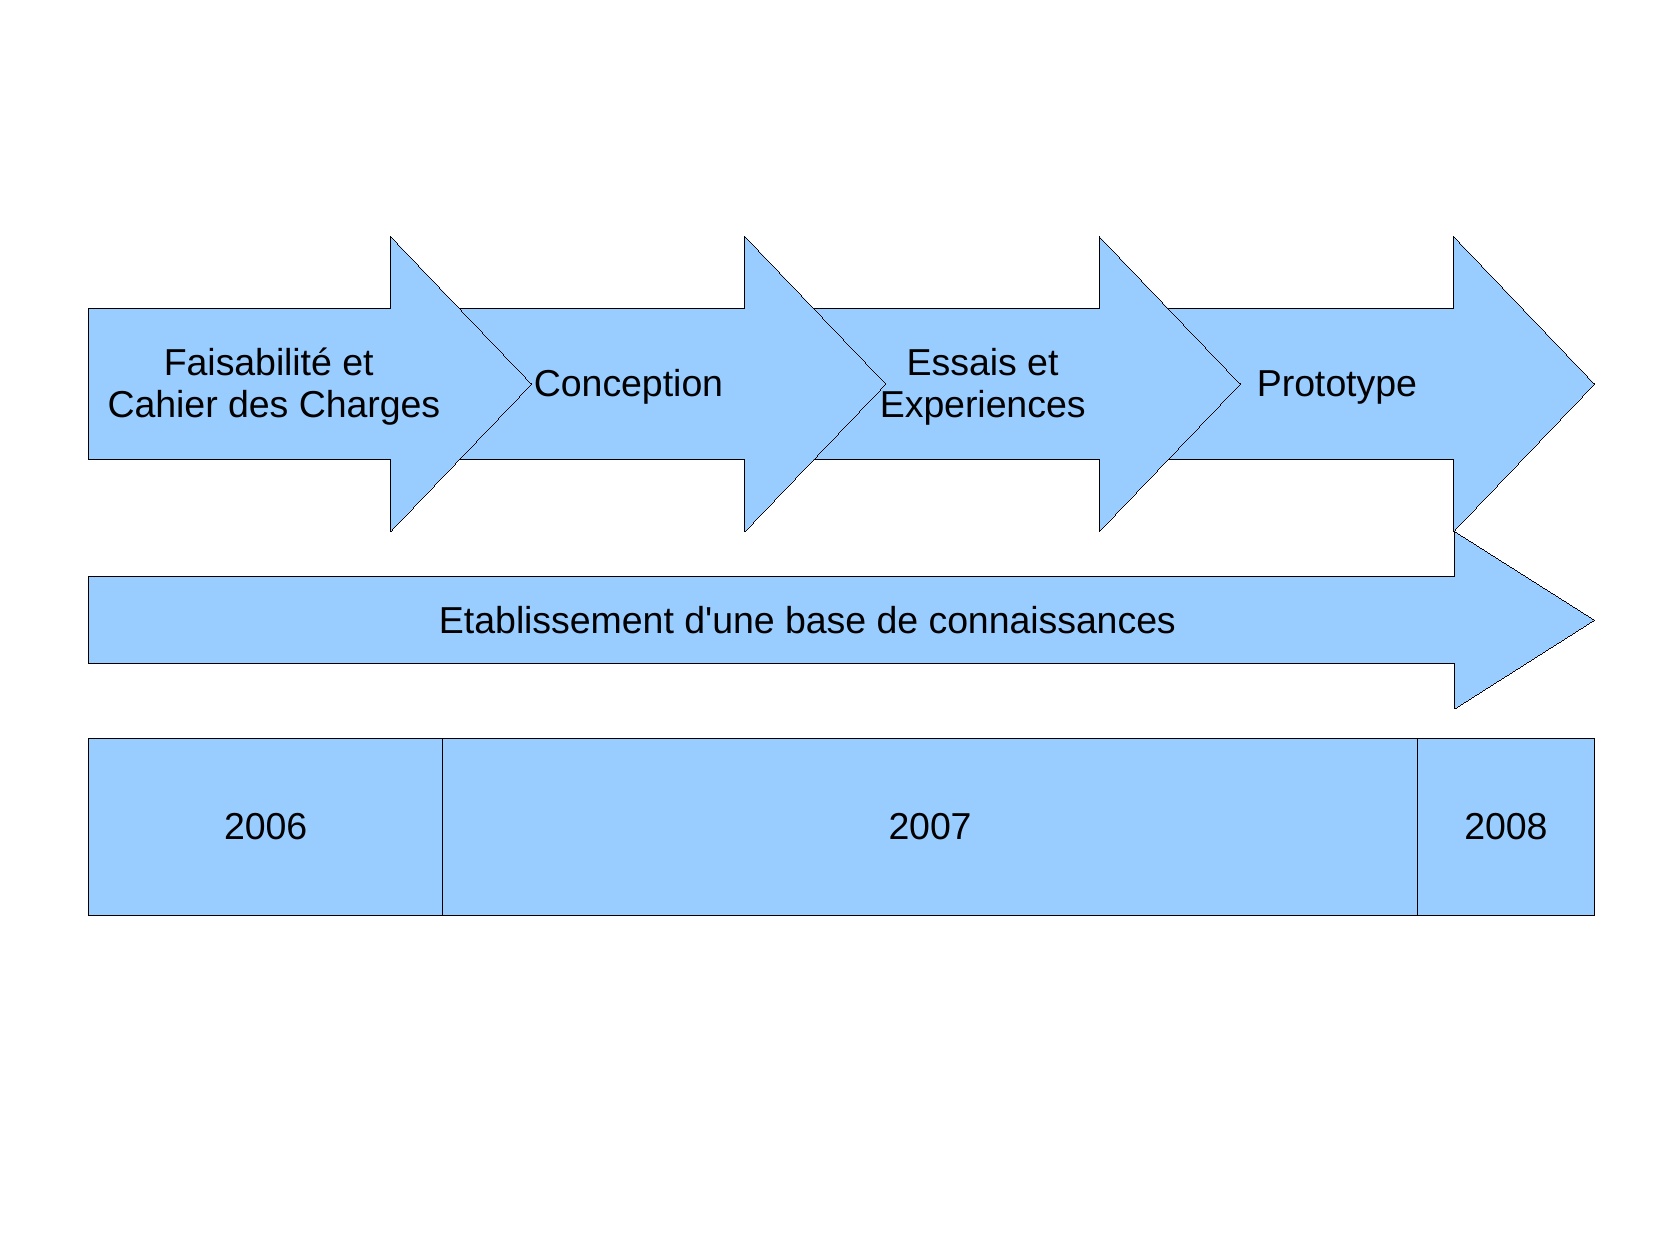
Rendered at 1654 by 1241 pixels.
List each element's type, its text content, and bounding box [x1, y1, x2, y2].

text_box Essais et Experiences [815, 236, 1241, 532]
text_box 2007 [442, 738, 1417, 916]
text_box Etablissement d'une base de connaissances [88, 531, 1595, 709]
text_box 2006 [88, 738, 442, 916]
text_box Prototype [1169, 236, 1595, 532]
text_box Conception [460, 236, 886, 532]
text_box Faisabilité et Cahier des Charges [88, 236, 532, 532]
text_box 2008 [1417, 738, 1595, 916]
